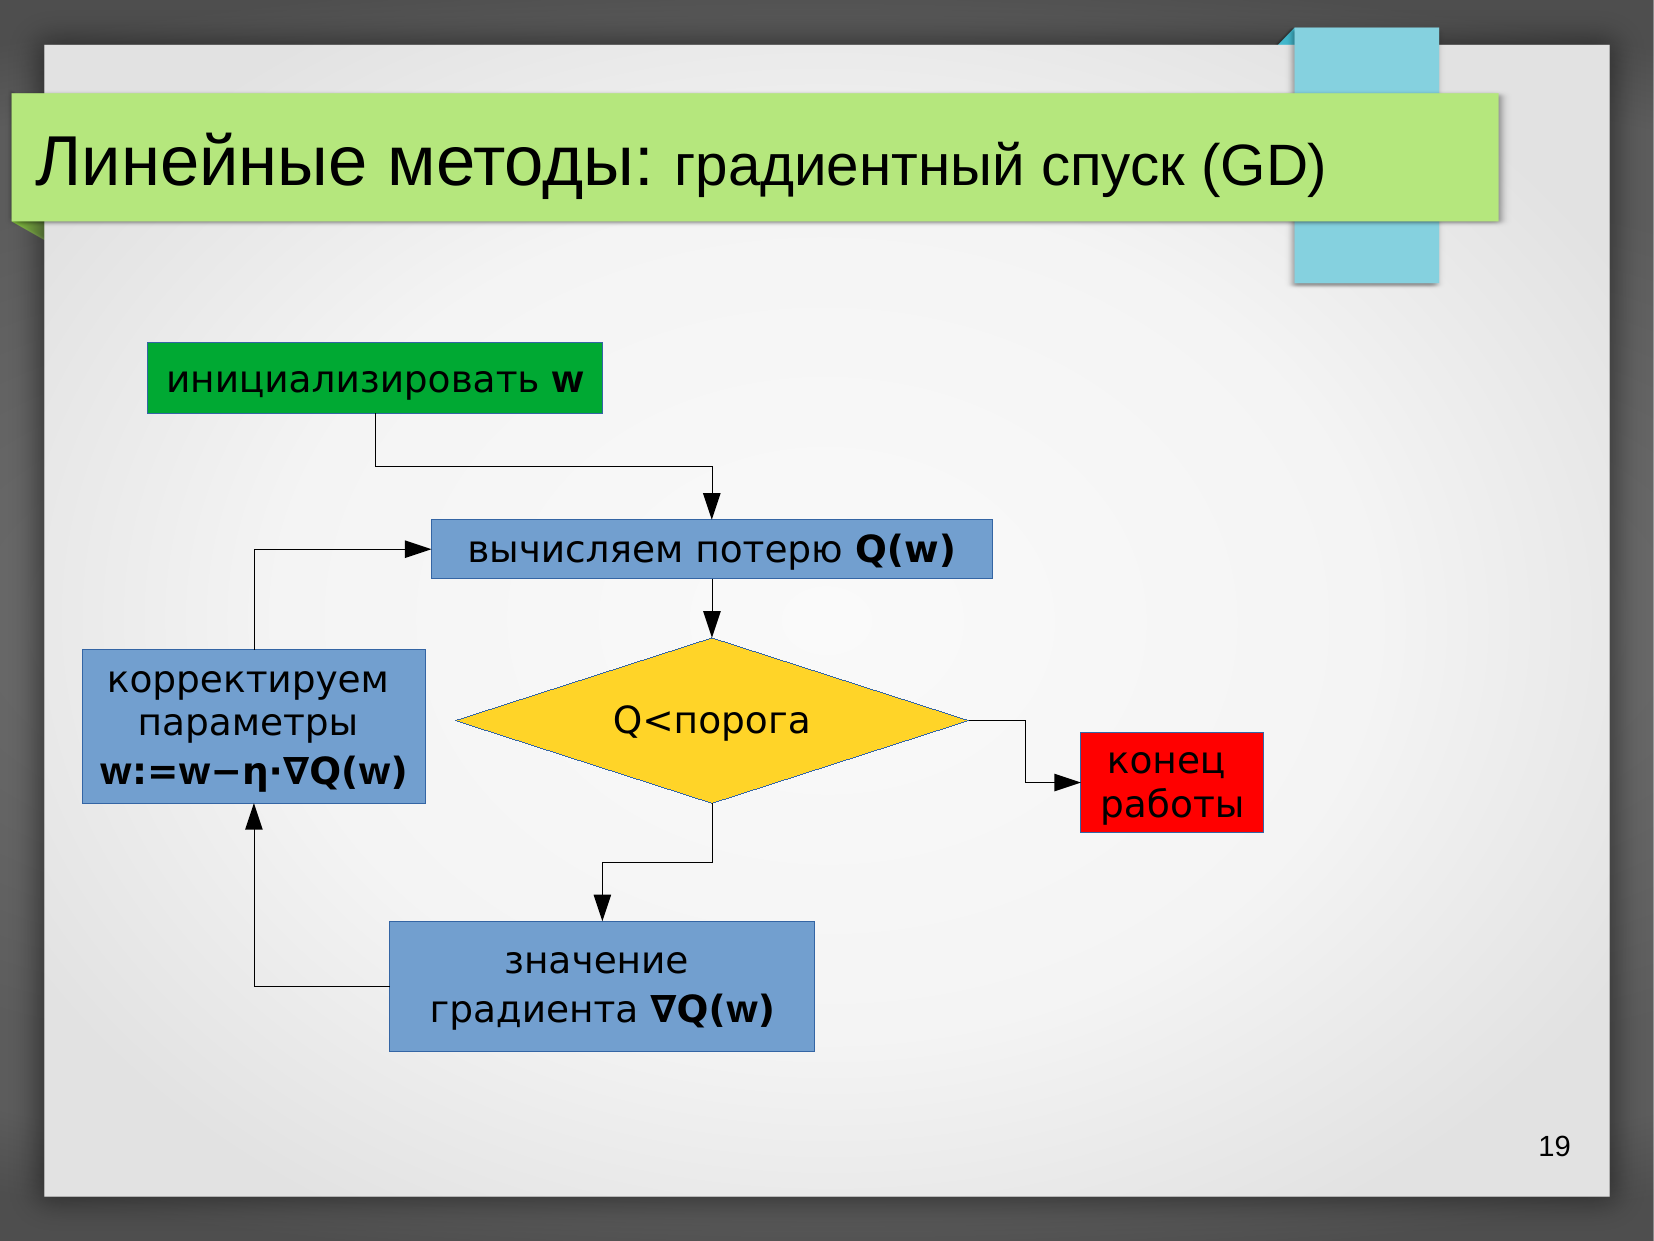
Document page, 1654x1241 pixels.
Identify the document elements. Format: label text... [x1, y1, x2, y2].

text_box корректируем параметры w:=w−η⋅∇Q(w) [82, 649, 426, 804]
title Линейные методы: градиентный спуск (GD) [35, 121, 1489, 201]
text_box Q<порога [455, 638, 968, 804]
picture [0, 0, 1654, 1241]
text_box вычисляем потерю Q(w) [431, 519, 993, 579]
text_box значение градиента ∇Q(w) [389, 921, 815, 1052]
text_box инициализировать w [147, 342, 603, 414]
text_box конец работы [1080, 732, 1264, 833]
